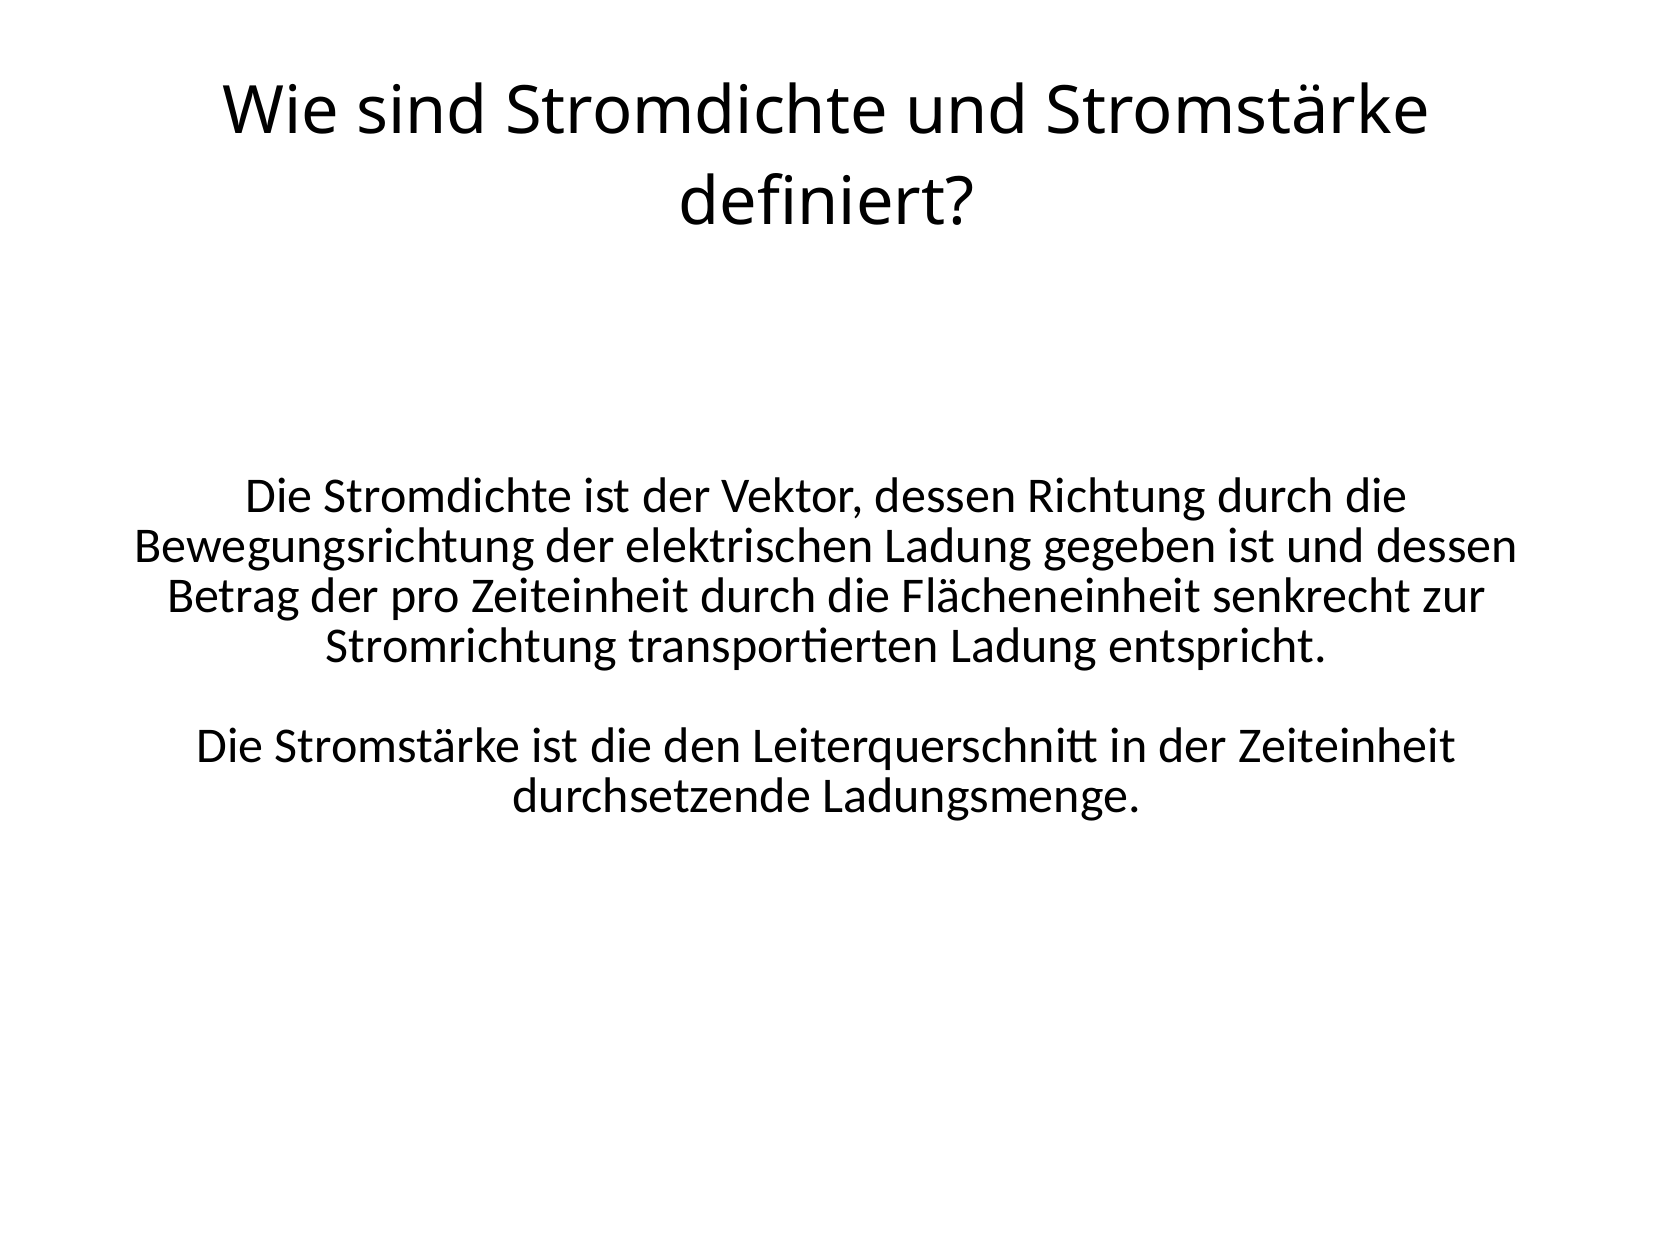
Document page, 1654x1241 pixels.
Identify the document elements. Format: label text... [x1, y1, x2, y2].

title Wie sind Stromdichte und Stromstärke definiert? [82, 49, 1571, 257]
subtitle Die Stromdichte ist der Vektor, dessen Richtung durch die Bewegungsrichtung der elektrischen Ladung gegeben ist und dessen Betrag der pro Zeiteinheit durch die Flächeneinheit senkrecht zur Stromrichtung transportierten Ladung entspricht. Die Stromstärke ist die den Leiterquerschnitt in der Zeiteinheit durchsetzende Ladungsmenge. [82, 290, 1571, 1010]
